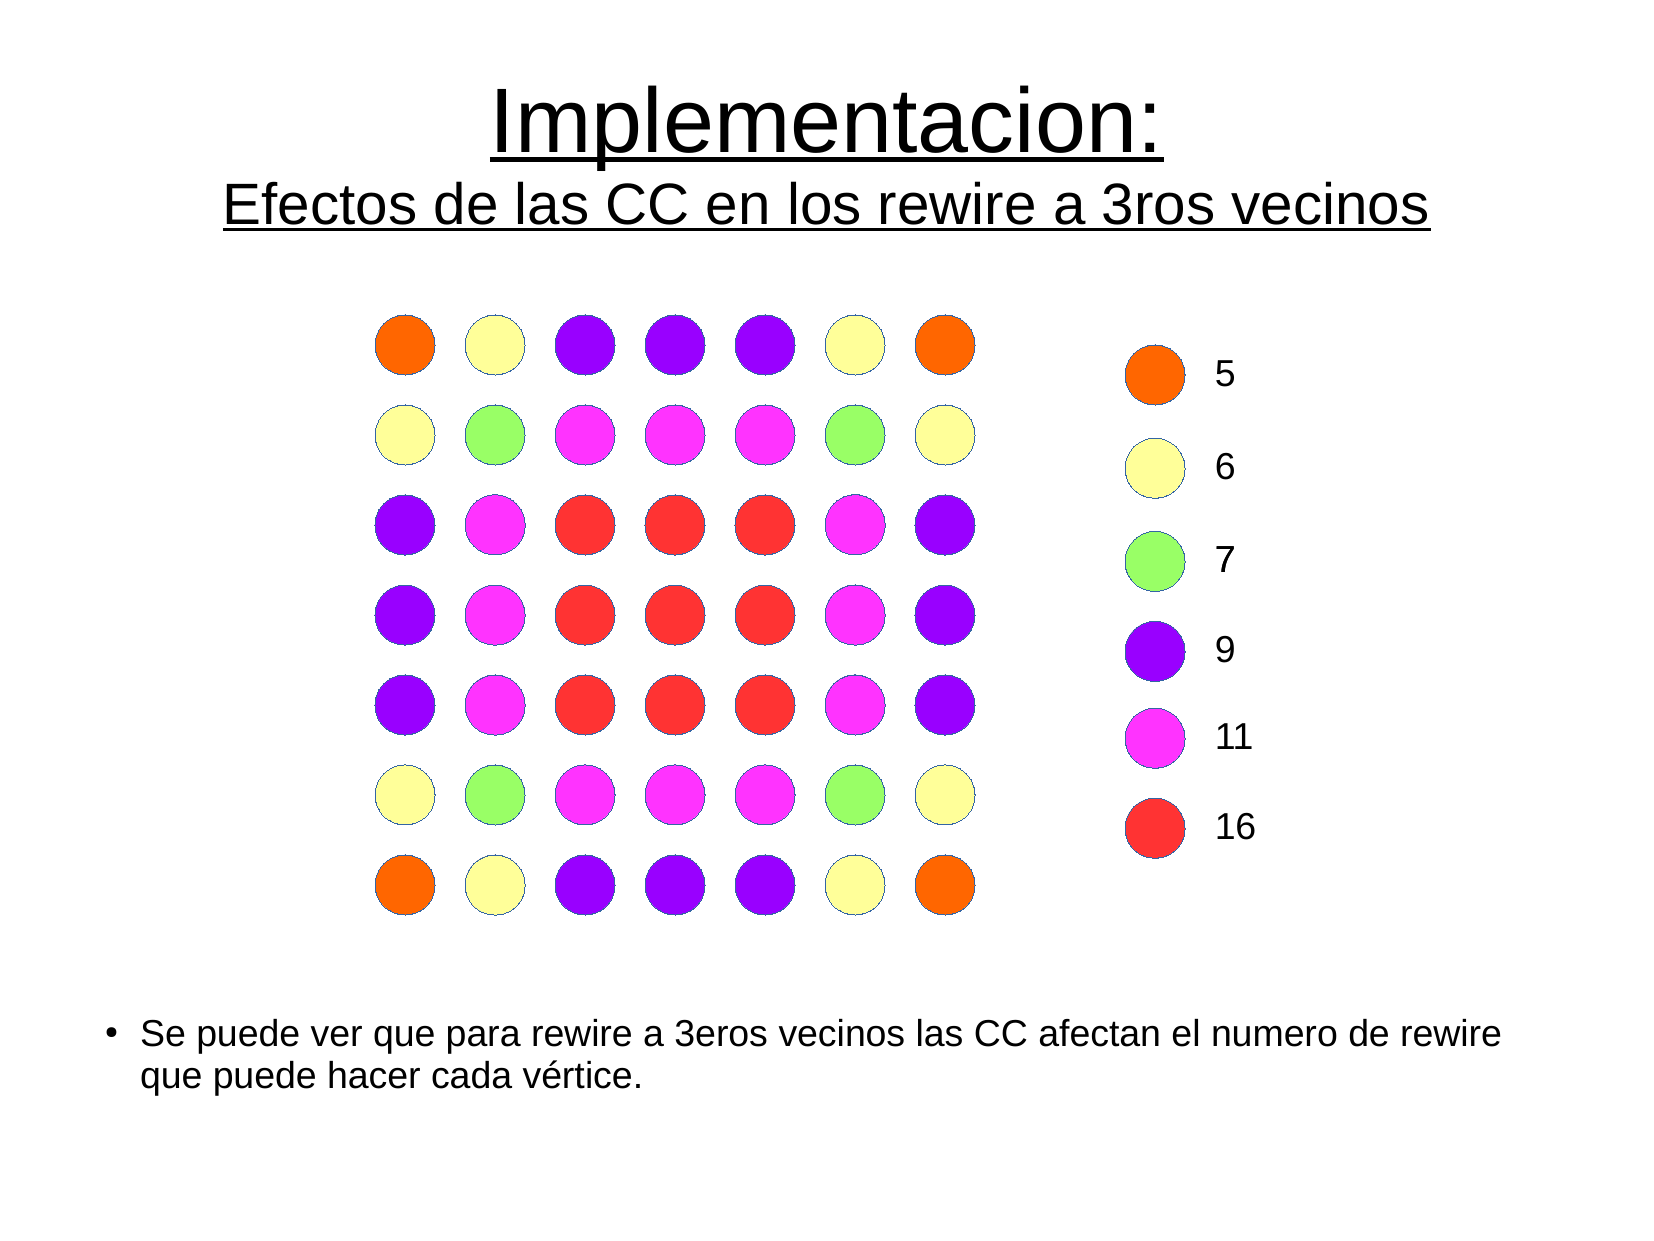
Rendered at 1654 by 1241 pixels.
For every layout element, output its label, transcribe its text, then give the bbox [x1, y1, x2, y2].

text_box [915, 314, 976, 376]
text_box [915, 854, 976, 916]
text_box [375, 854, 436, 916]
text_box [465, 585, 526, 646]
text_box [735, 674, 796, 736]
text_box [915, 764, 976, 825]
text_box [825, 494, 886, 555]
text_box Se puede ver que para rewire a 3eros vecinos las CC afectan el numero de rewire que puede hacer cada vértice. [90, 1005, 1561, 1104]
text_box [465, 404, 526, 466]
text_box [465, 674, 526, 736]
text_box [735, 314, 796, 376]
text_box [914, 674, 976, 736]
text_box [914, 494, 976, 556]
text_box [465, 494, 526, 555]
text_box [555, 854, 616, 916]
text_box 16 [1200, 798, 1291, 855]
text_box [465, 314, 526, 376]
text_box [1125, 438, 1186, 499]
text_box [645, 764, 706, 825]
text_box [374, 674, 436, 736]
text_box [1125, 621, 1186, 682]
text_box [555, 585, 616, 646]
text_box 9 [1200, 621, 1291, 679]
text_box [645, 314, 706, 376]
text_box 11 [1200, 708, 1291, 765]
text_box [465, 854, 526, 916]
text_box [645, 404, 706, 466]
text_box [915, 404, 976, 466]
text_box [374, 585, 436, 646]
text_box [465, 764, 526, 826]
text_box [1125, 798, 1186, 859]
text_box 6 [1200, 438, 1291, 495]
title Implementacion: Efectos de las CC en los rewire a 3ros vecinos [82, 49, 1571, 257]
text_box [555, 674, 616, 736]
text_box [645, 585, 706, 646]
text_box [374, 494, 436, 556]
text_box [1125, 531, 1186, 592]
text_box [914, 585, 976, 646]
text_box [375, 314, 436, 376]
text_box [1125, 708, 1186, 769]
text_box [734, 494, 796, 556]
text_box [555, 404, 616, 466]
text_box 5 [1200, 344, 1291, 402]
text_box [645, 674, 706, 736]
text_box [825, 404, 886, 466]
text_box [825, 674, 886, 736]
text_box [825, 854, 886, 916]
text_box [555, 314, 616, 376]
text_box [555, 764, 616, 825]
text_box [825, 764, 886, 826]
text_box [735, 854, 796, 916]
text_box [644, 494, 706, 556]
text_box [735, 404, 796, 466]
text_box [375, 764, 436, 825]
text_box [555, 494, 616, 556]
text_box [645, 854, 706, 916]
text_box 7 [1200, 531, 1291, 589]
text_box [1125, 344, 1186, 406]
text_box [735, 585, 796, 646]
text_box [375, 404, 436, 466]
text_box [825, 314, 886, 376]
text_box [825, 584, 886, 646]
text_box [735, 764, 796, 825]
